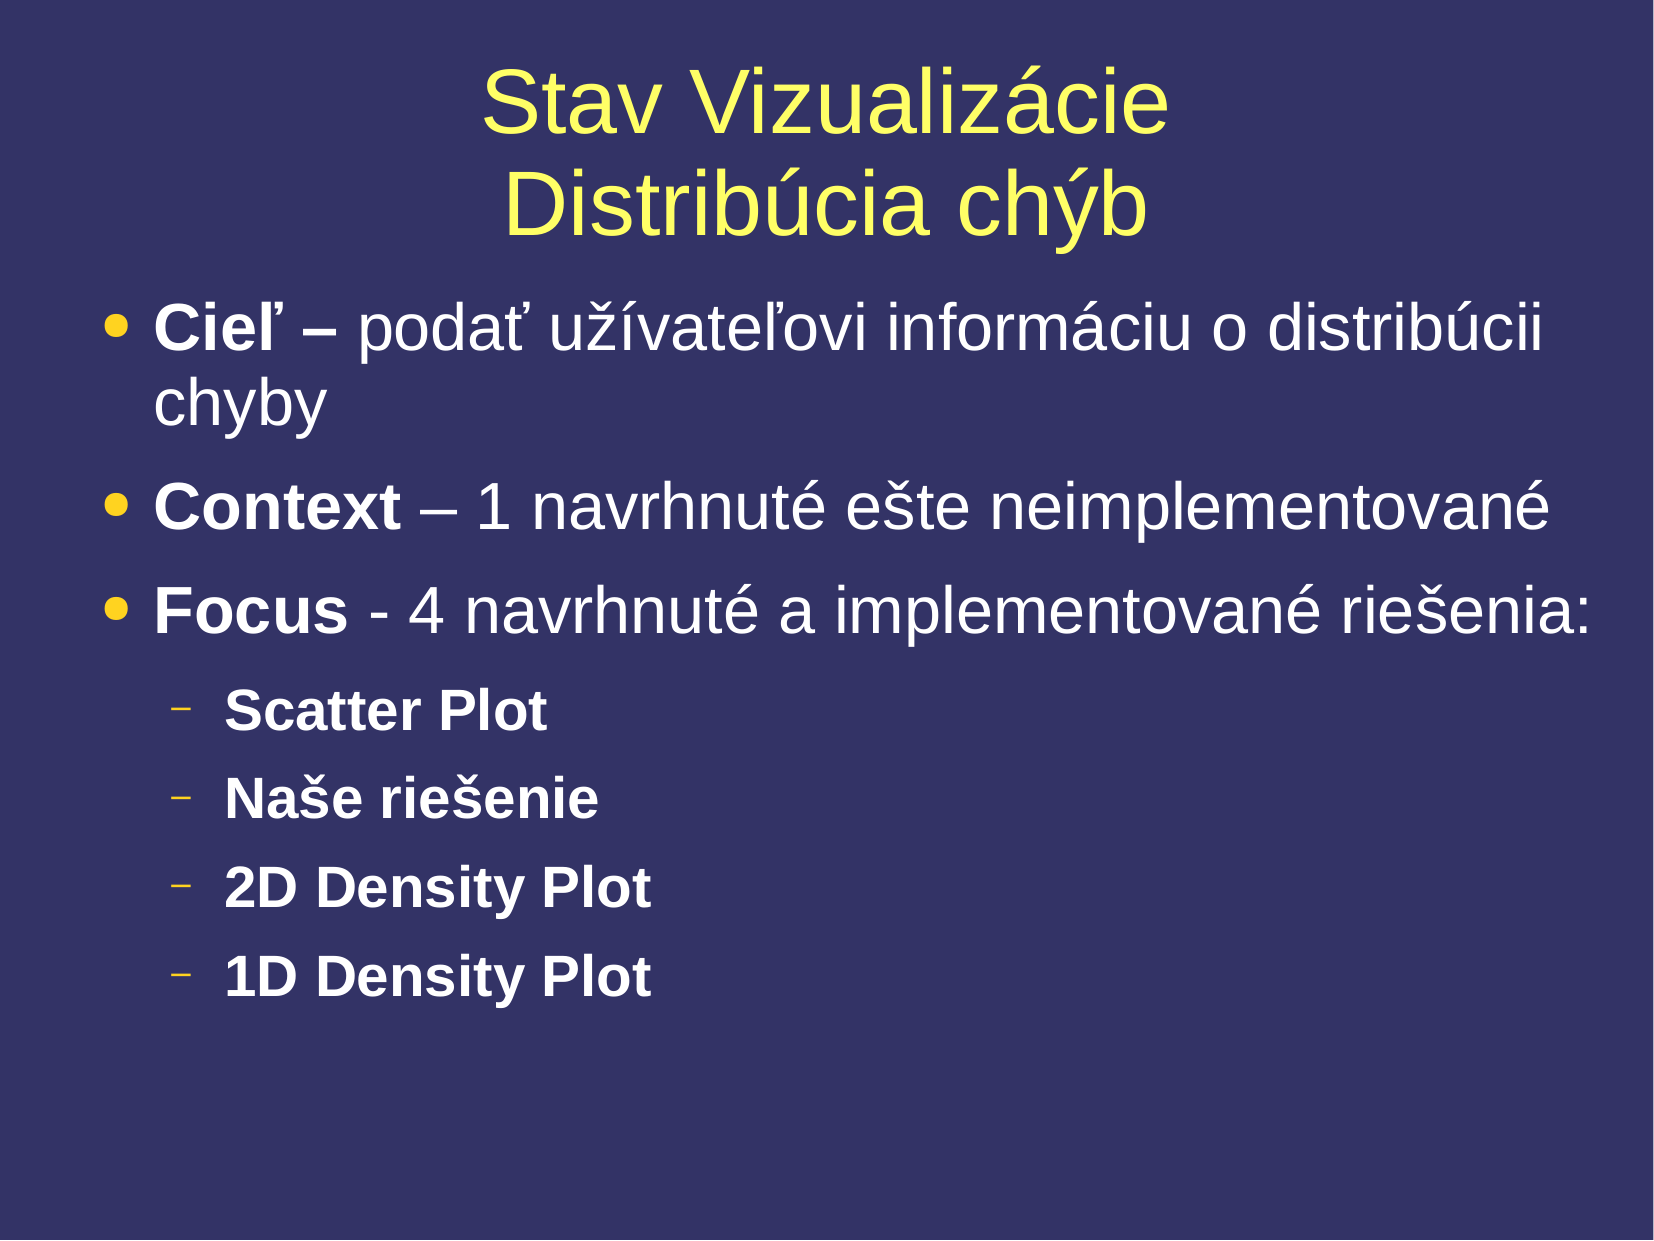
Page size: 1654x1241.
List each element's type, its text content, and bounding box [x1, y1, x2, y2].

title Stav Vizualizácie Distribúcia chýb [82, 49, 1571, 257]
list Cieľ – podať užívateľovi informáciu o distribúcii chyby Context – 1 navrhnuté ešte neimplementované Focus - 4 navrhnuté a implementované riešenia: Scatter Plot Naše riešenie 2D Density Plot 1D Density Plot [82, 290, 1619, 1180]
